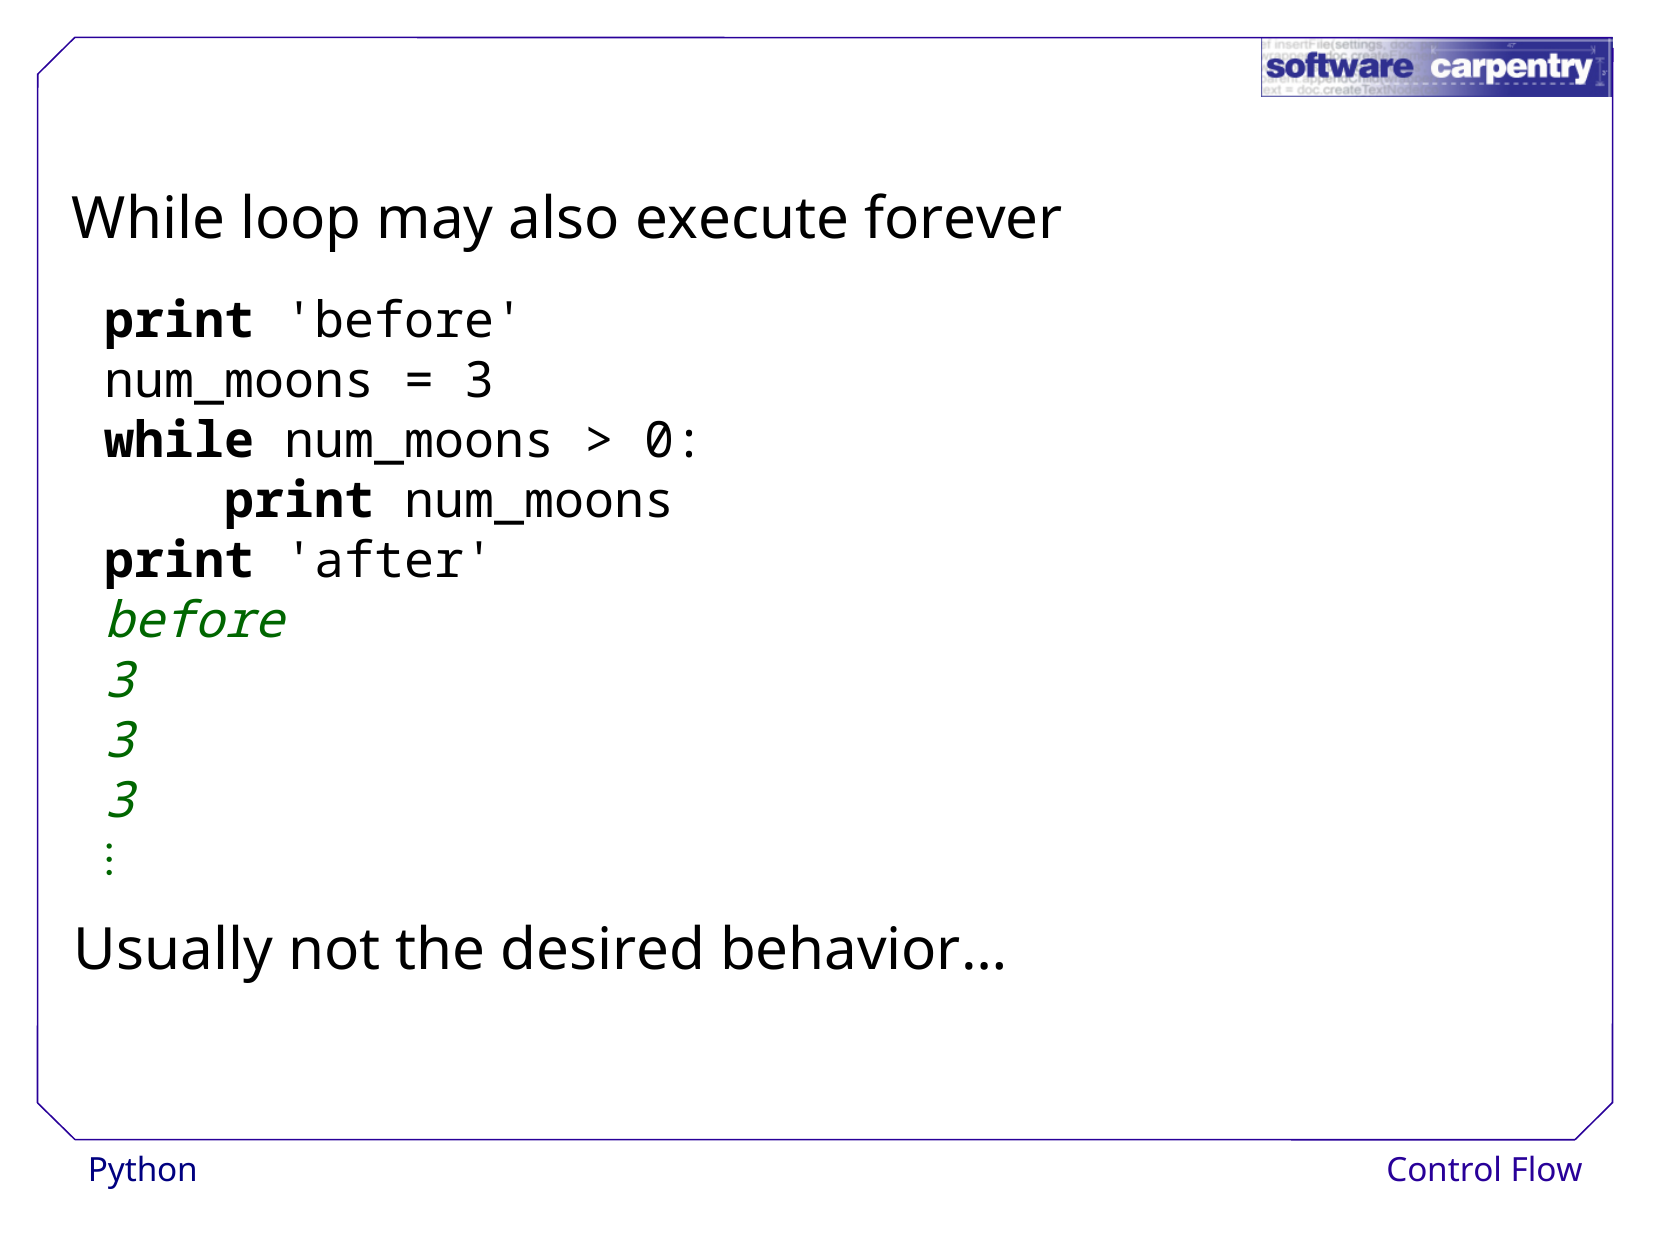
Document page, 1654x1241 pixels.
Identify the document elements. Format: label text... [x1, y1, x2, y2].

text_box While loop may also execute forever [57, 138, 1228, 259]
text_box Usually not the desired behavior… [59, 868, 1172, 989]
picture [1261, 39, 1613, 97]
text_box print 'before' num_moons = 3 while num_moons > 0: print num_moons print 'after' before 3 3 3 ⋮ [89, 279, 1512, 914]
